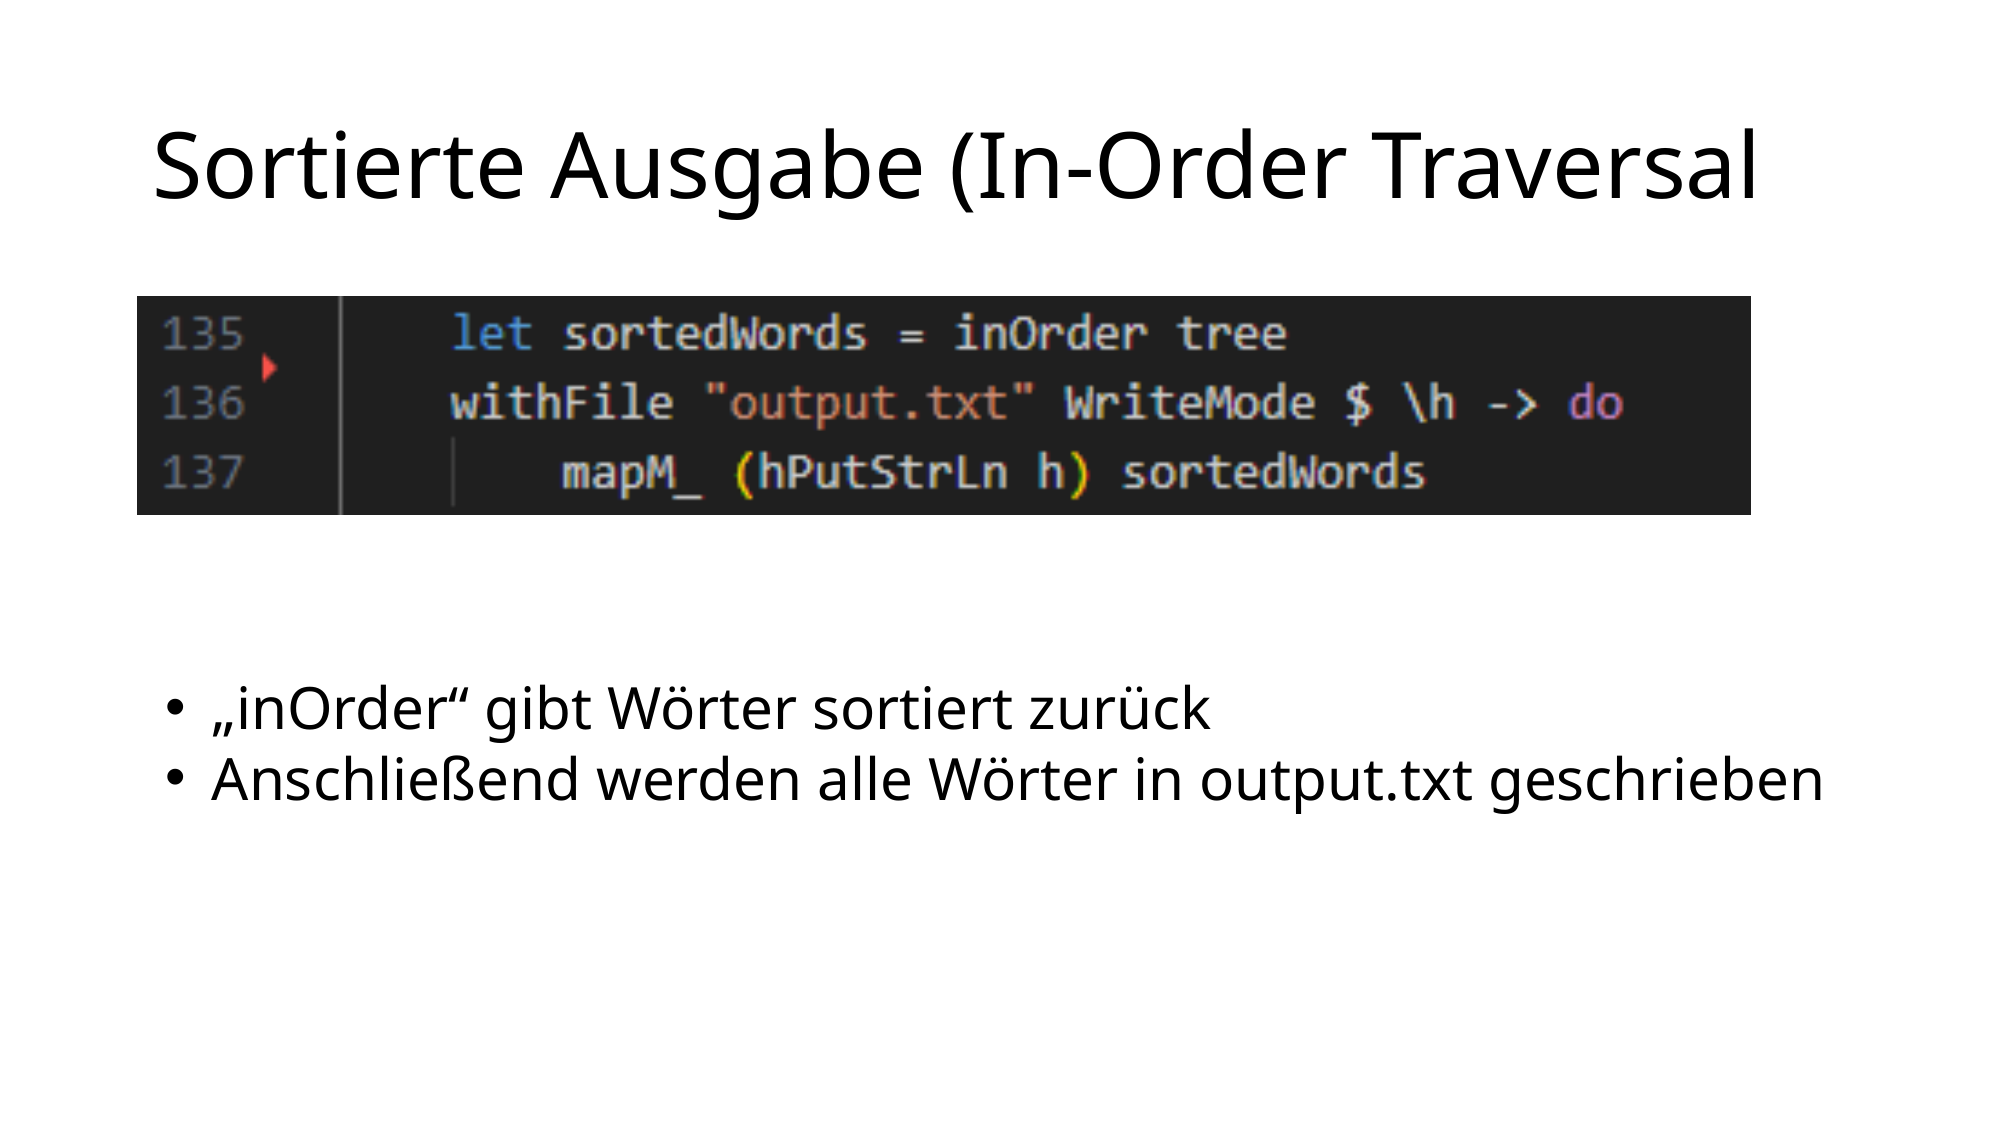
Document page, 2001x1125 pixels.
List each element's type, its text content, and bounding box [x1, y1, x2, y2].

title Sortierte Ausgabe (In-Order Traversal [137, 59, 1863, 278]
picture [137, 296, 1751, 515]
text_box „inOrder“ gibt Wörter sortiert zurück Anschließend werden alle Wörter in output.txt geschrieben [150, 664, 1863, 821]
